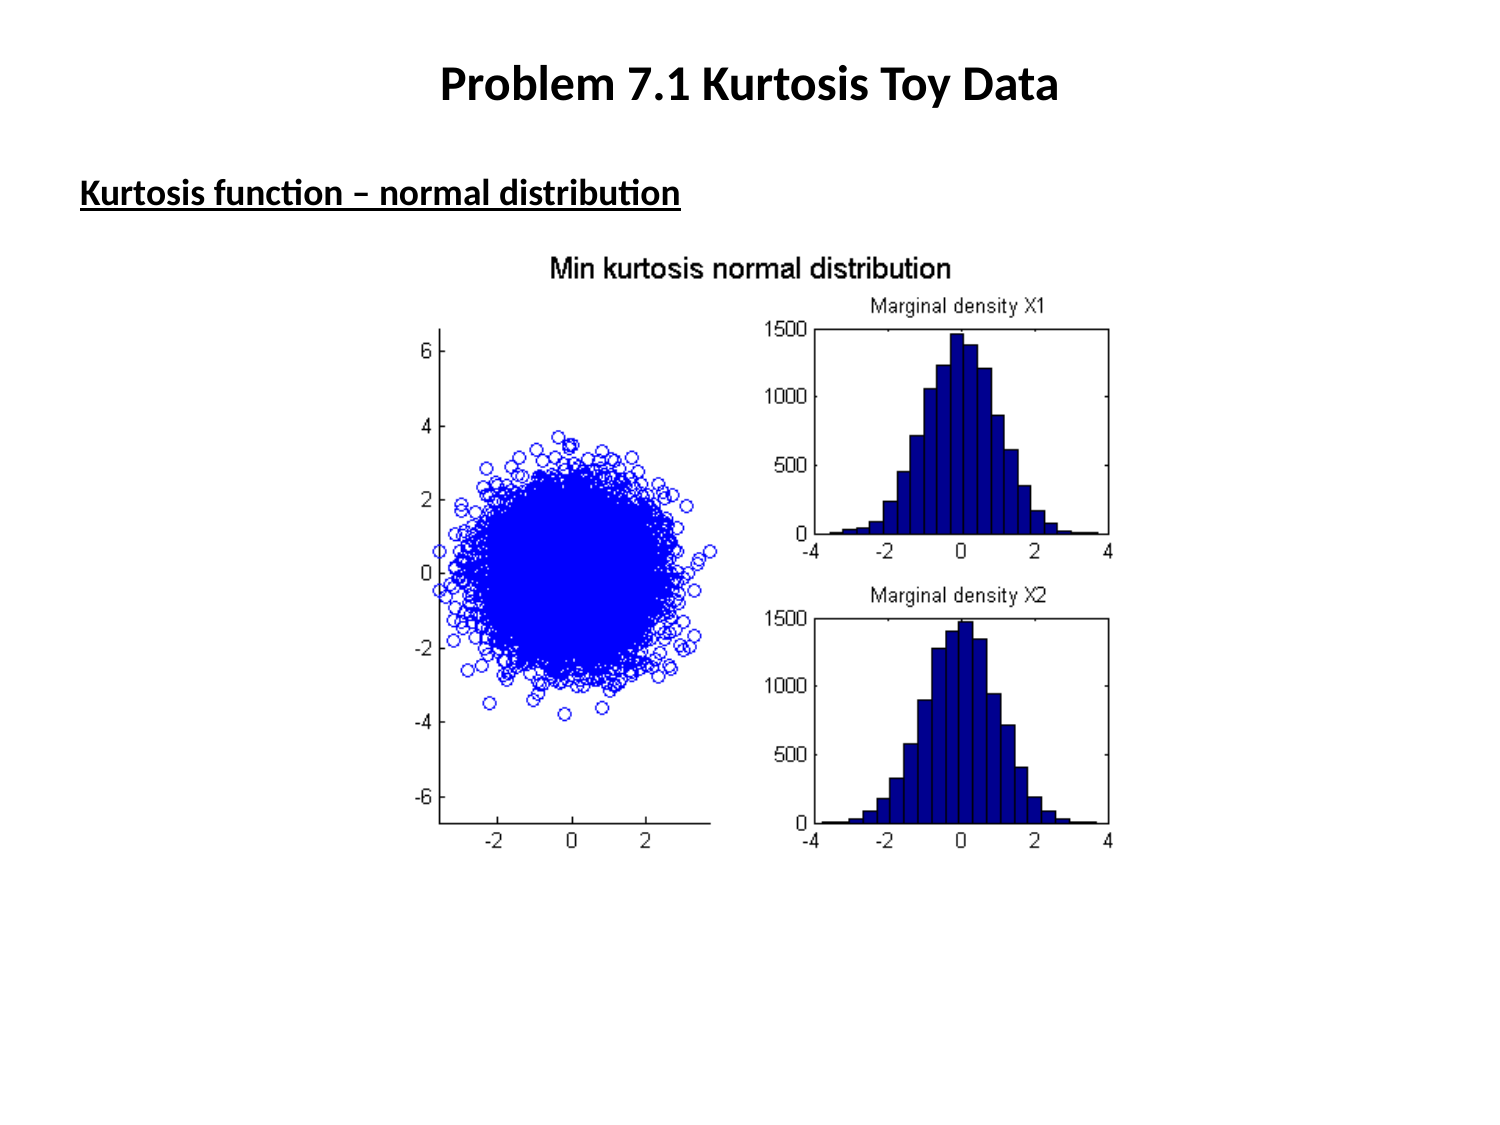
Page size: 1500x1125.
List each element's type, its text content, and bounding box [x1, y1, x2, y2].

picture [314, 235, 1191, 892]
text_box Kurtosis function – normal distribution [64, 160, 912, 221]
text_box Problem 7.1 Kurtosis Toy Data [0, 42, 1500, 118]
